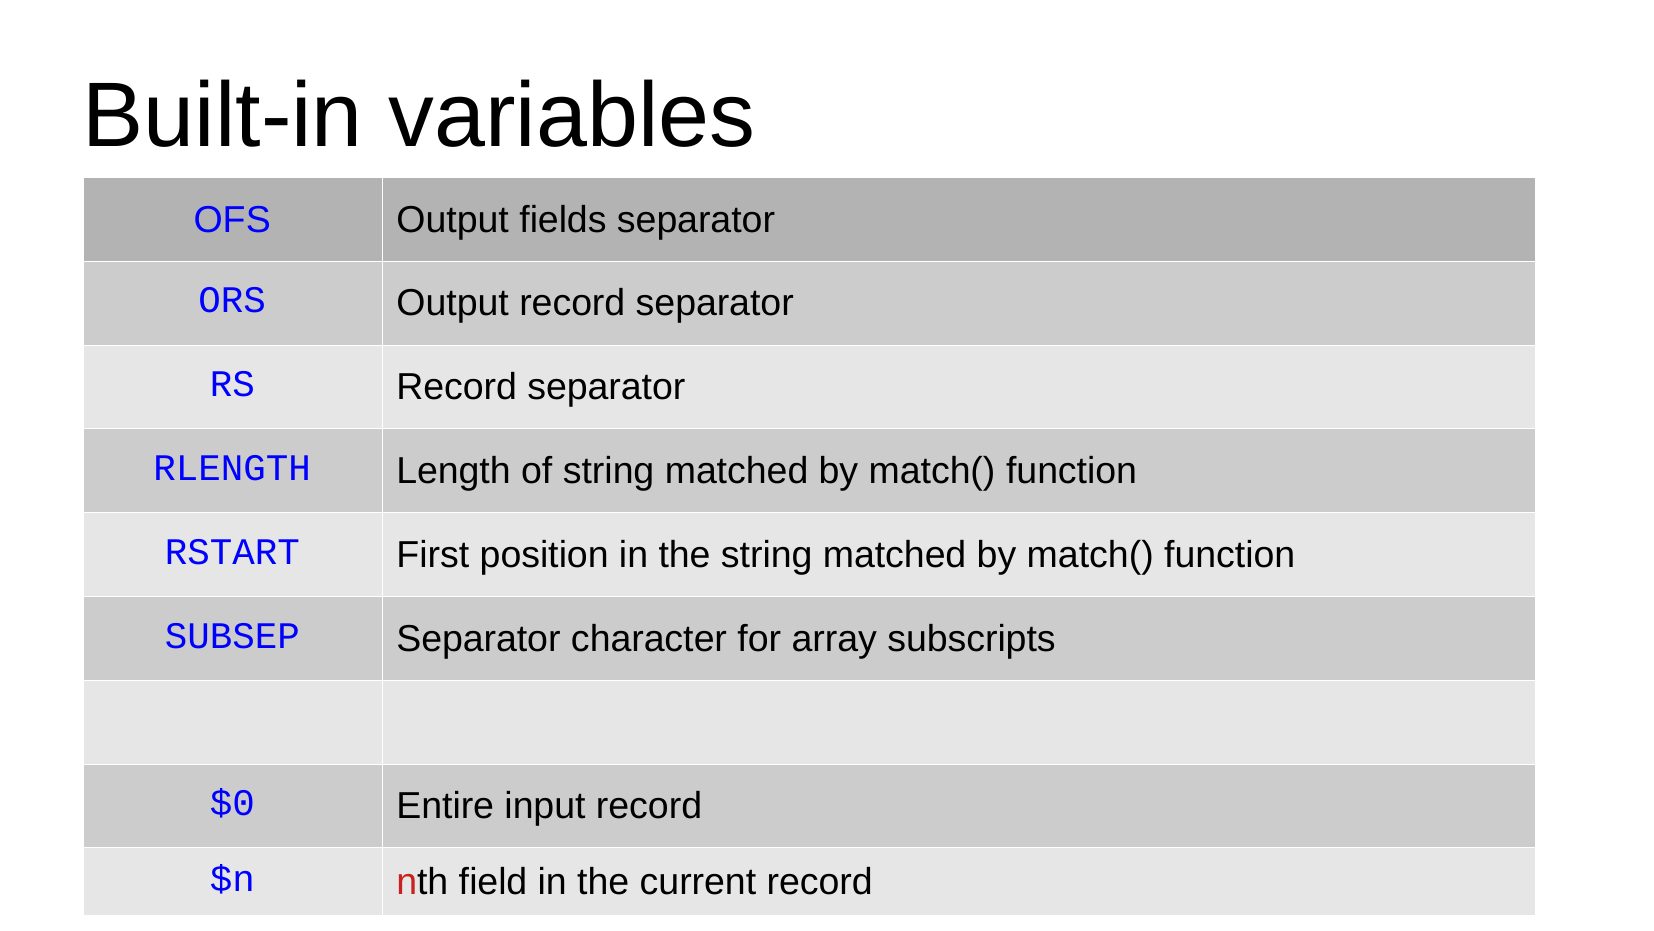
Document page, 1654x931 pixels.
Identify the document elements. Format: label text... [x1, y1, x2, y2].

table_cell $n [84, 848, 382, 915]
table_cell ORS [84, 262, 382, 345]
table_cell [383, 681, 1535, 764]
table_cell First position in the string matched by match() function [383, 513, 1535, 596]
table_cell nth field in the current record [383, 848, 1535, 915]
table_cell RSTART [84, 513, 382, 596]
table_cell Output record separator [383, 262, 1535, 345]
table_cell SUBSEP [84, 597, 382, 680]
table_header OFS [84, 178, 382, 261]
table_header Output fields separator [383, 178, 1535, 261]
table_cell Length of string matched by match() function [383, 429, 1535, 512]
table_cell Entire input record [383, 765, 1535, 847]
title Built-in variables [82, 37, 1571, 193]
table_cell $0 [84, 765, 382, 847]
table_cell RS [84, 346, 382, 428]
table_cell Record separator [383, 346, 1535, 428]
table_cell [84, 681, 382, 764]
table_cell RLENGTH [84, 429, 382, 512]
table_cell Separator character for array subscripts [383, 597, 1535, 680]
